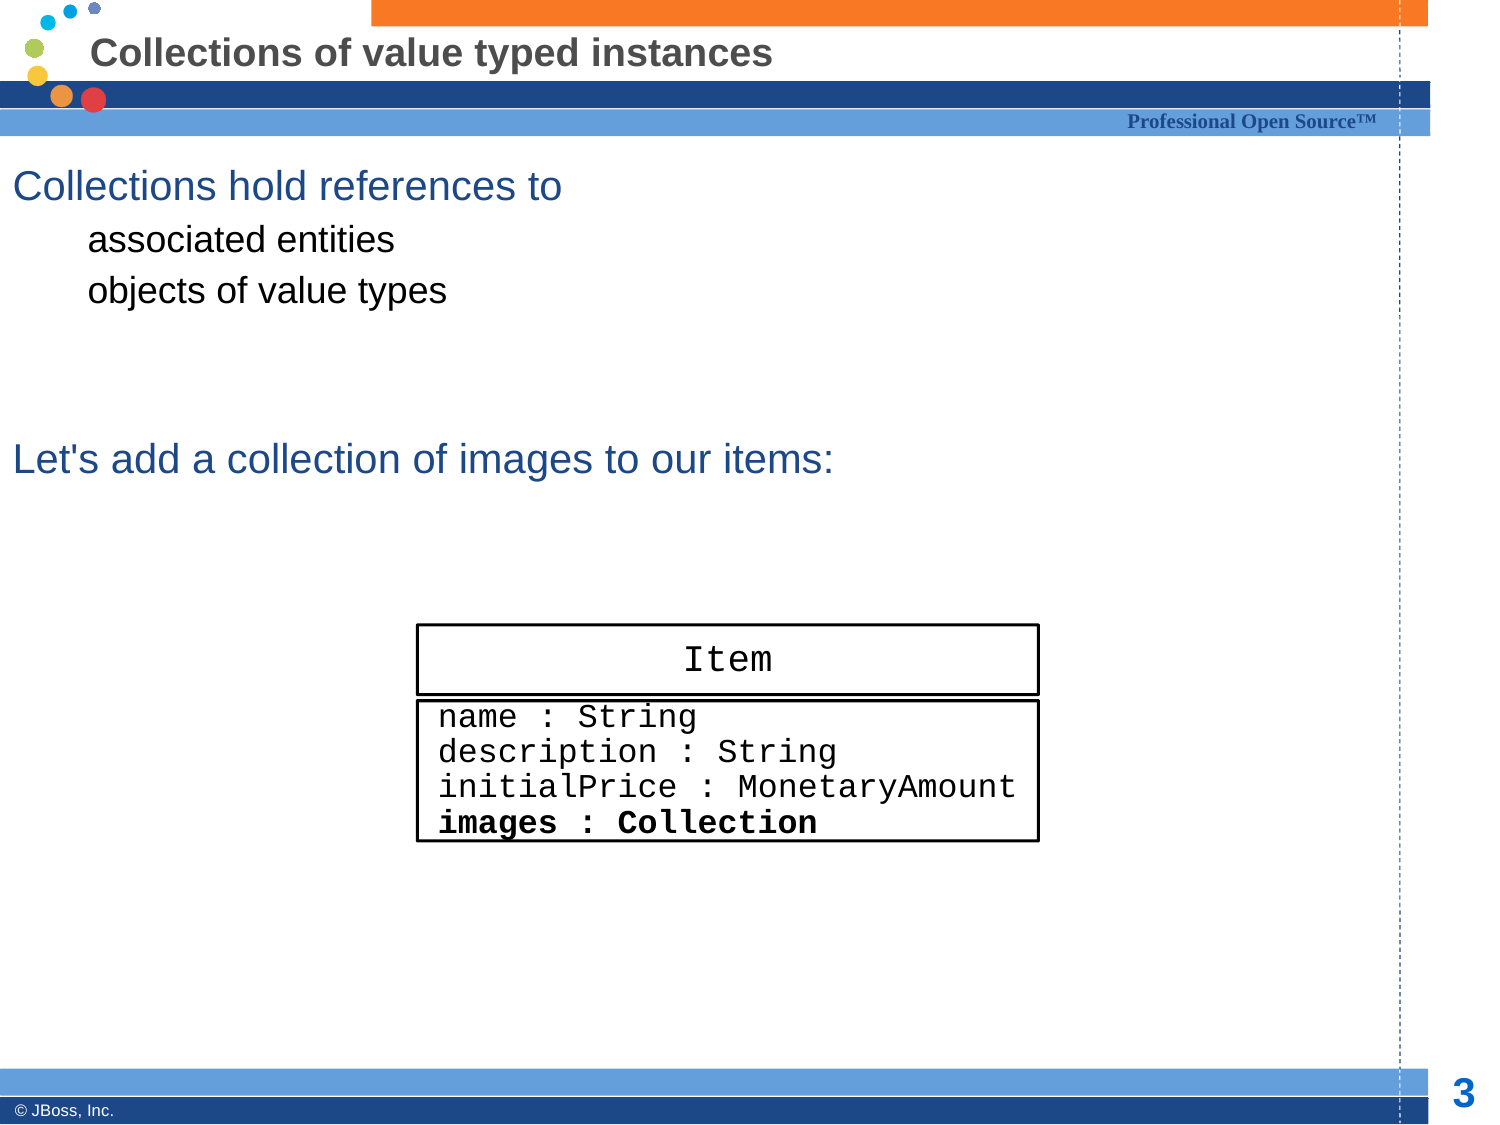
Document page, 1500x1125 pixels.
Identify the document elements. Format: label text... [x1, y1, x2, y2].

text_box name : String description : String initialPrice : MonetaryAmount images : Collection [417, 700, 1039, 841]
title Collections of value typed instances [75, 20, 1351, 84]
text_box Item [417, 624, 1039, 695]
list Collections hold references to associated entities objects of value types Let's add a collection of images to our items: [12, 162, 1388, 1063]
